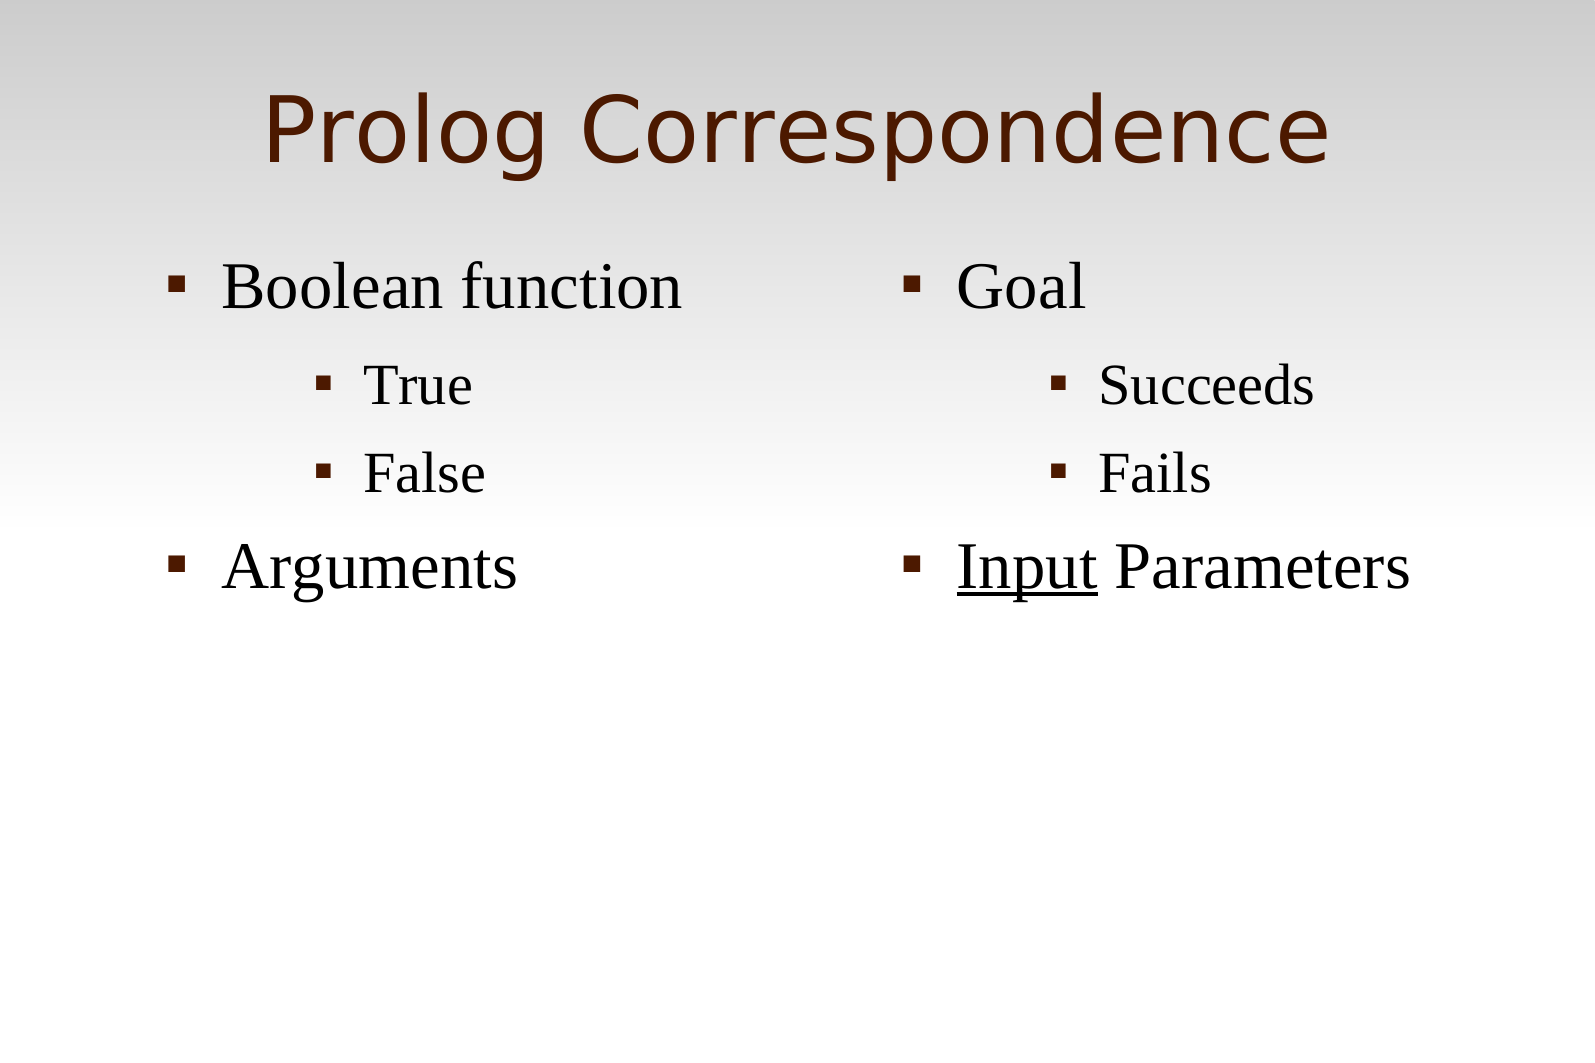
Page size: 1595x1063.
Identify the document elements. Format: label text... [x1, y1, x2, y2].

list Goal Succeeds Fails Input Parameters [814, 248, 1516, 951]
list Boolean function True False Arguments [79, 248, 780, 951]
title Prolog Correspondence [79, 42, 1515, 220]
